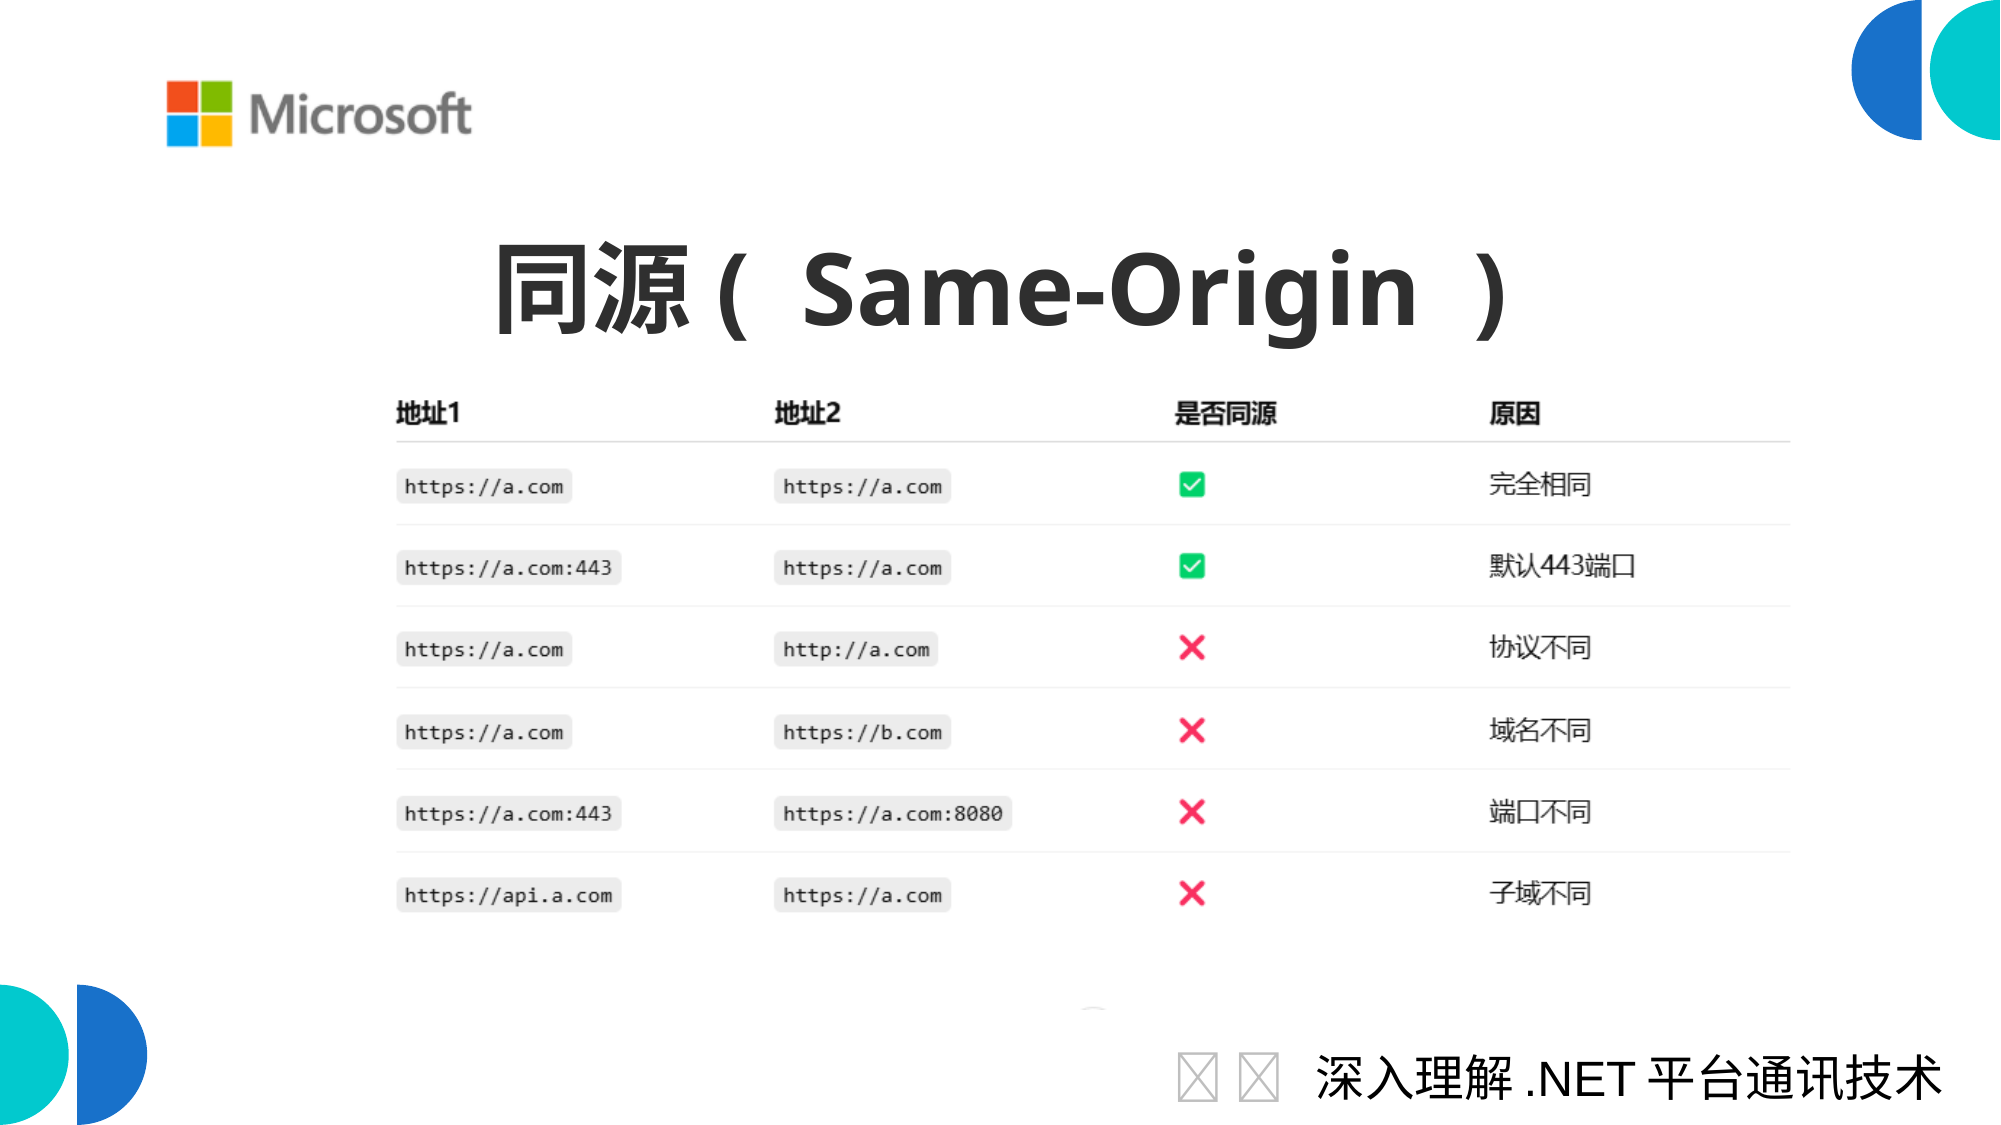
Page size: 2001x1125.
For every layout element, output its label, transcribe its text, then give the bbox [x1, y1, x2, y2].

picture [85, 41, 552, 189]
title 同源( Same-Origin ) [138, 192, 1862, 379]
subtitle 🚀 🚀 深入理解.NET平台通讯技术 [1173, 1046, 1952, 1107]
picture [195, 367, 1853, 1010]
